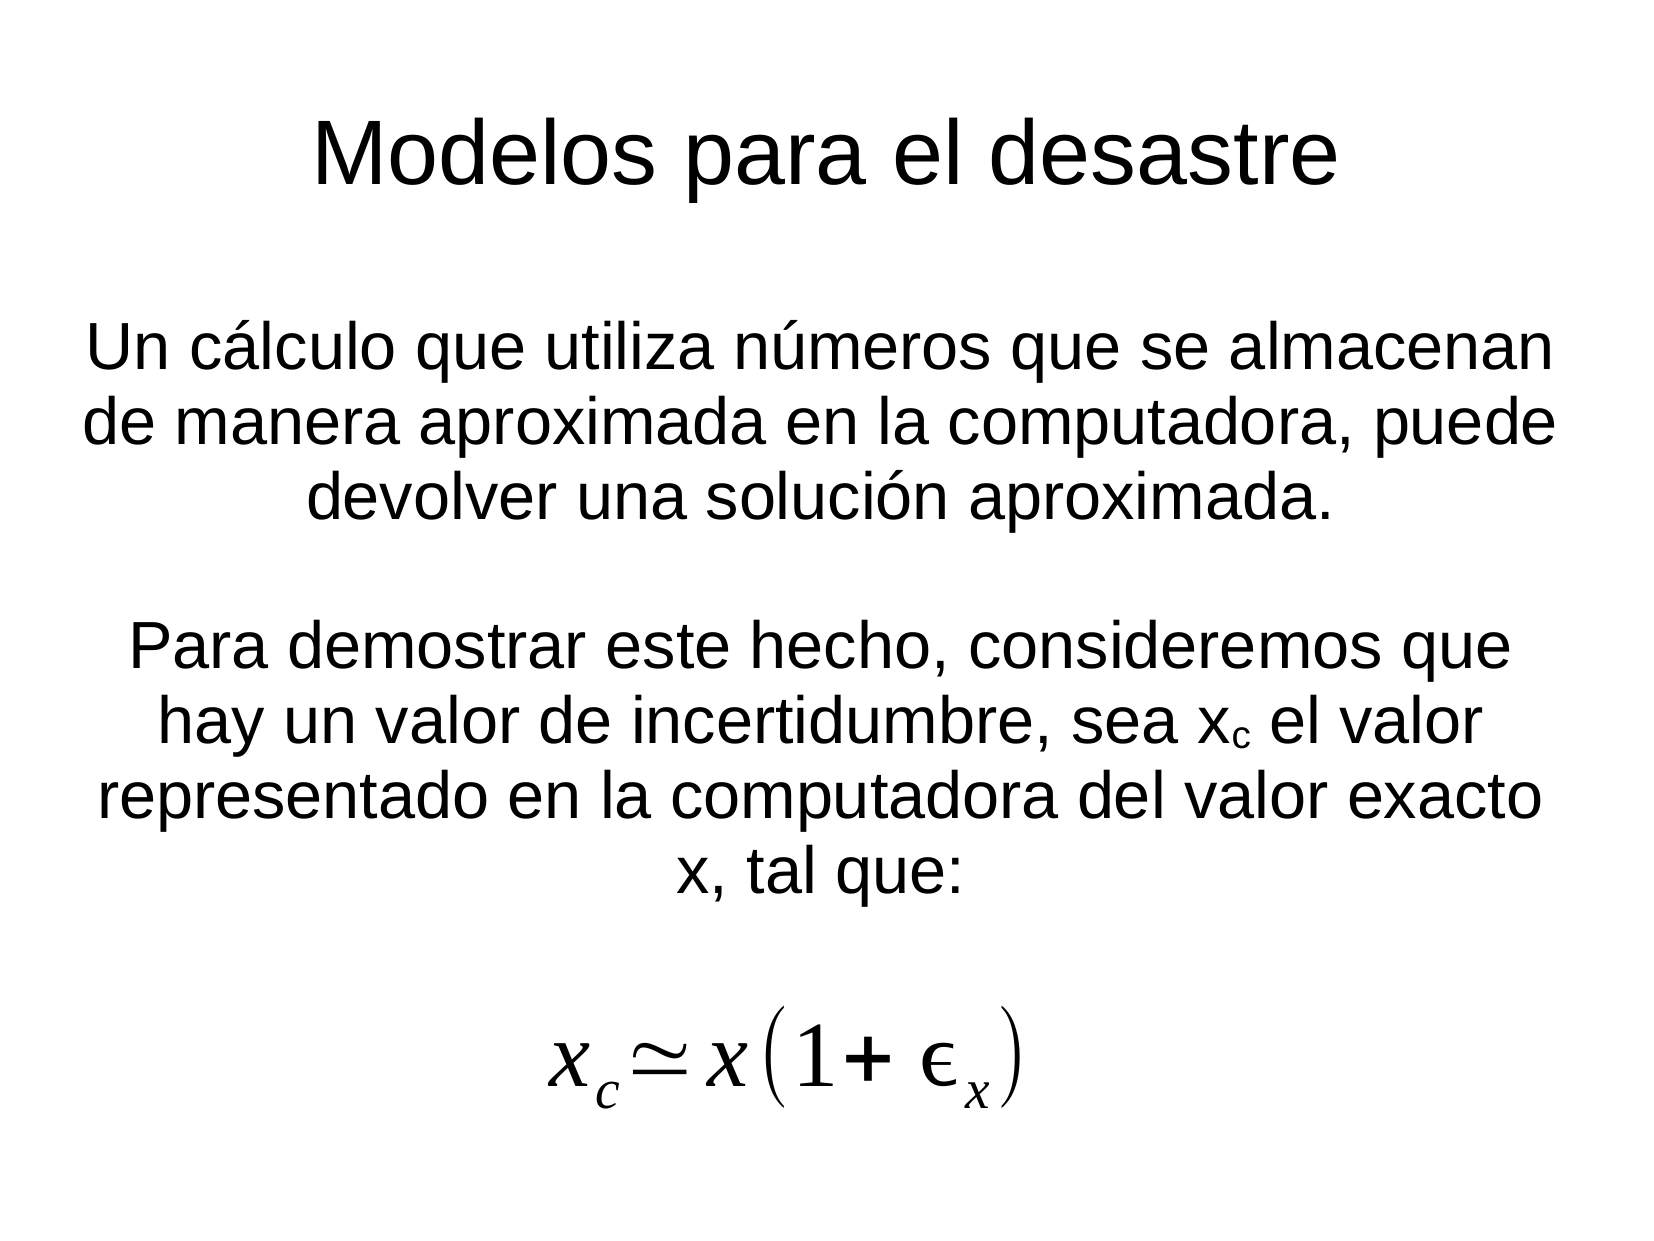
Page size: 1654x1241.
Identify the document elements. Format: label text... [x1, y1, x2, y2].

subtitle Un cálculo que utiliza números que se almacenan de manera aproximada en la computadora, puede devolver una solución aproximada. Para demostrar este hecho, consideremos que hay un valor de incertidumbre, sea xc el valor representado en la computadora del valor exacto x, tal que: [76, 206, 1565, 1011]
title Modelos para el desastre [82, 56, 1571, 250]
chart [535, 1003, 1034, 1122]
